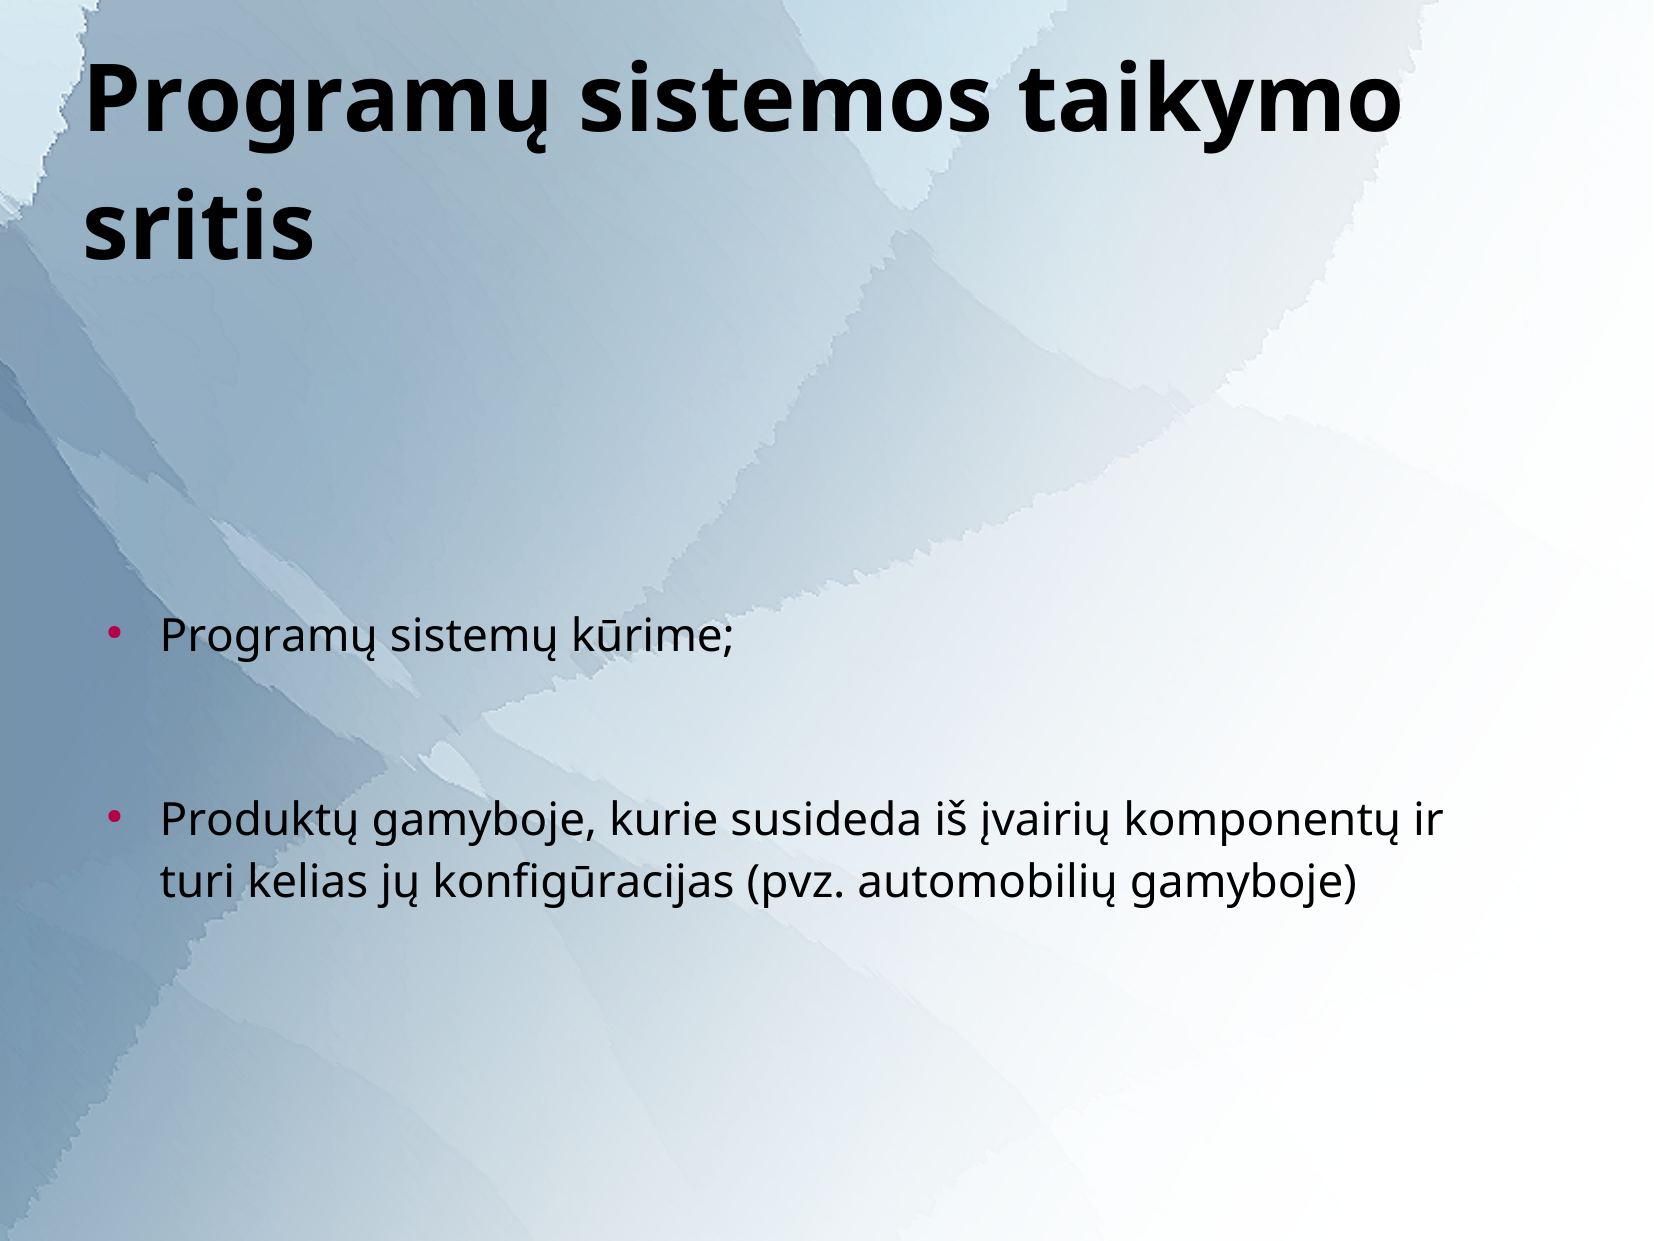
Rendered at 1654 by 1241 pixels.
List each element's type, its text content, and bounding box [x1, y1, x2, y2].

list Programų sistemų kūrime; Produktų gamyboje, kurie susideda iš įvairių komponentų ir turi kelias jų konfigūracijas (pvz. automobilių gamyboje) [88, 602, 1512, 1130]
picture [0, 0, 1654, 1241]
title Programų sistemos taikymo sritis [82, 49, 1571, 268]
